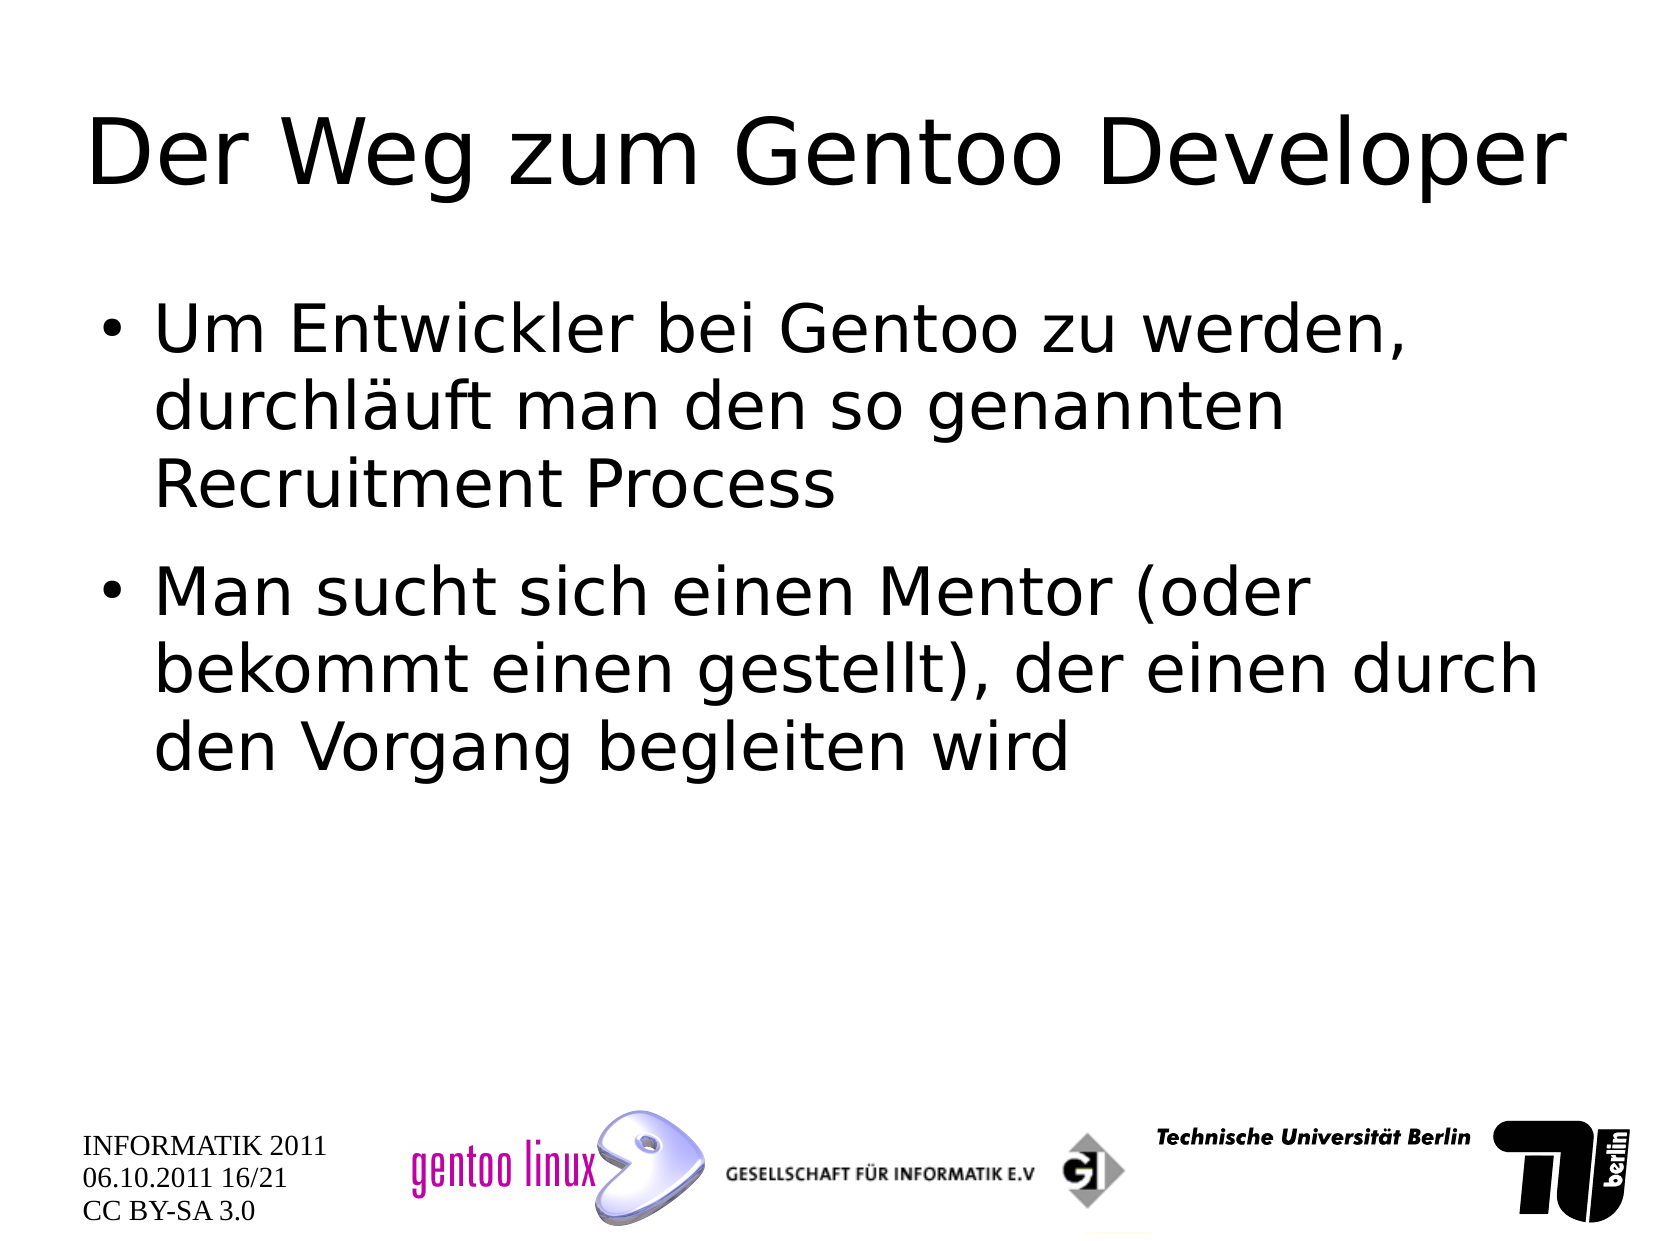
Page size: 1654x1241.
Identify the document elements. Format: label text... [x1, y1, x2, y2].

list Um Entwickler bei Gentoo zu werden, durchläuft man den so genannten Recruitment Process Man sucht sich einen Mentor (oder bekommt einen gestellt), der einen durch den Vorgang begleiten wird [82, 290, 1571, 1109]
picture [726, 1109, 1152, 1234]
picture [407, 1109, 708, 1230]
title Der Weg zum Gentoo Developer [82, 49, 1571, 257]
